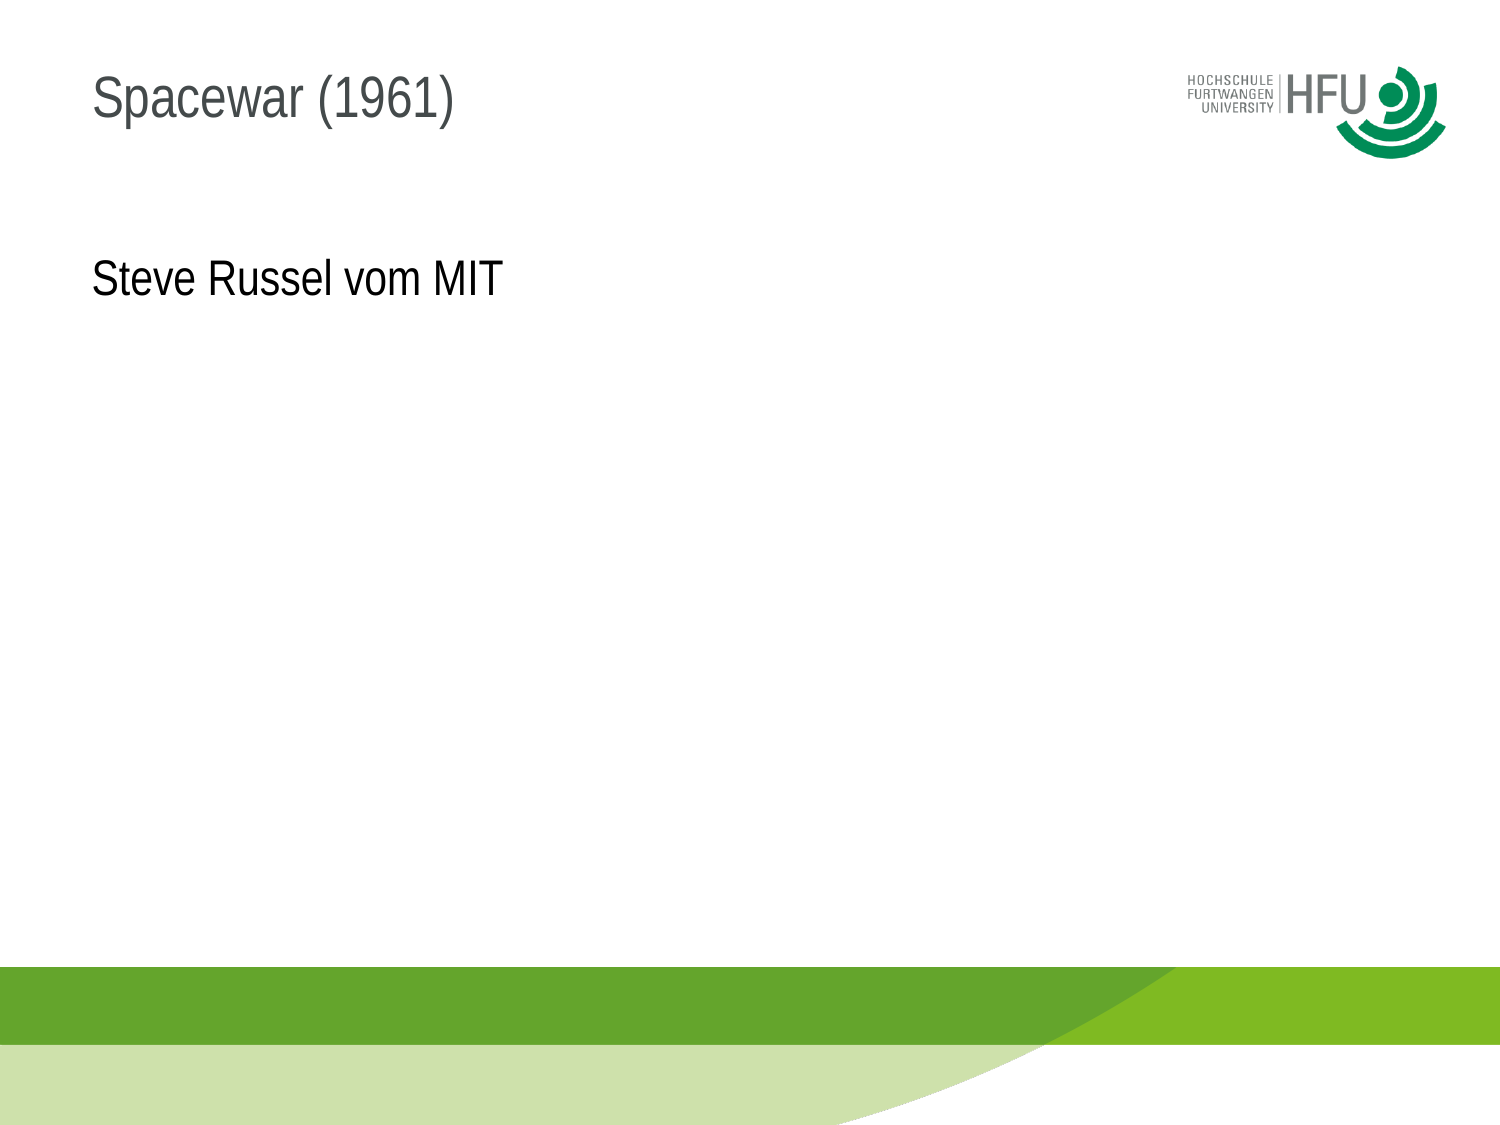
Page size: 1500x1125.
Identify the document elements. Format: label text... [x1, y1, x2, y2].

picture [1166, 53, 1454, 164]
title Spacewar (1961) [77, 64, 1353, 153]
list Steve Russel vom MIT [76, 249, 1447, 913]
picture [0, 967, 1500, 1125]
